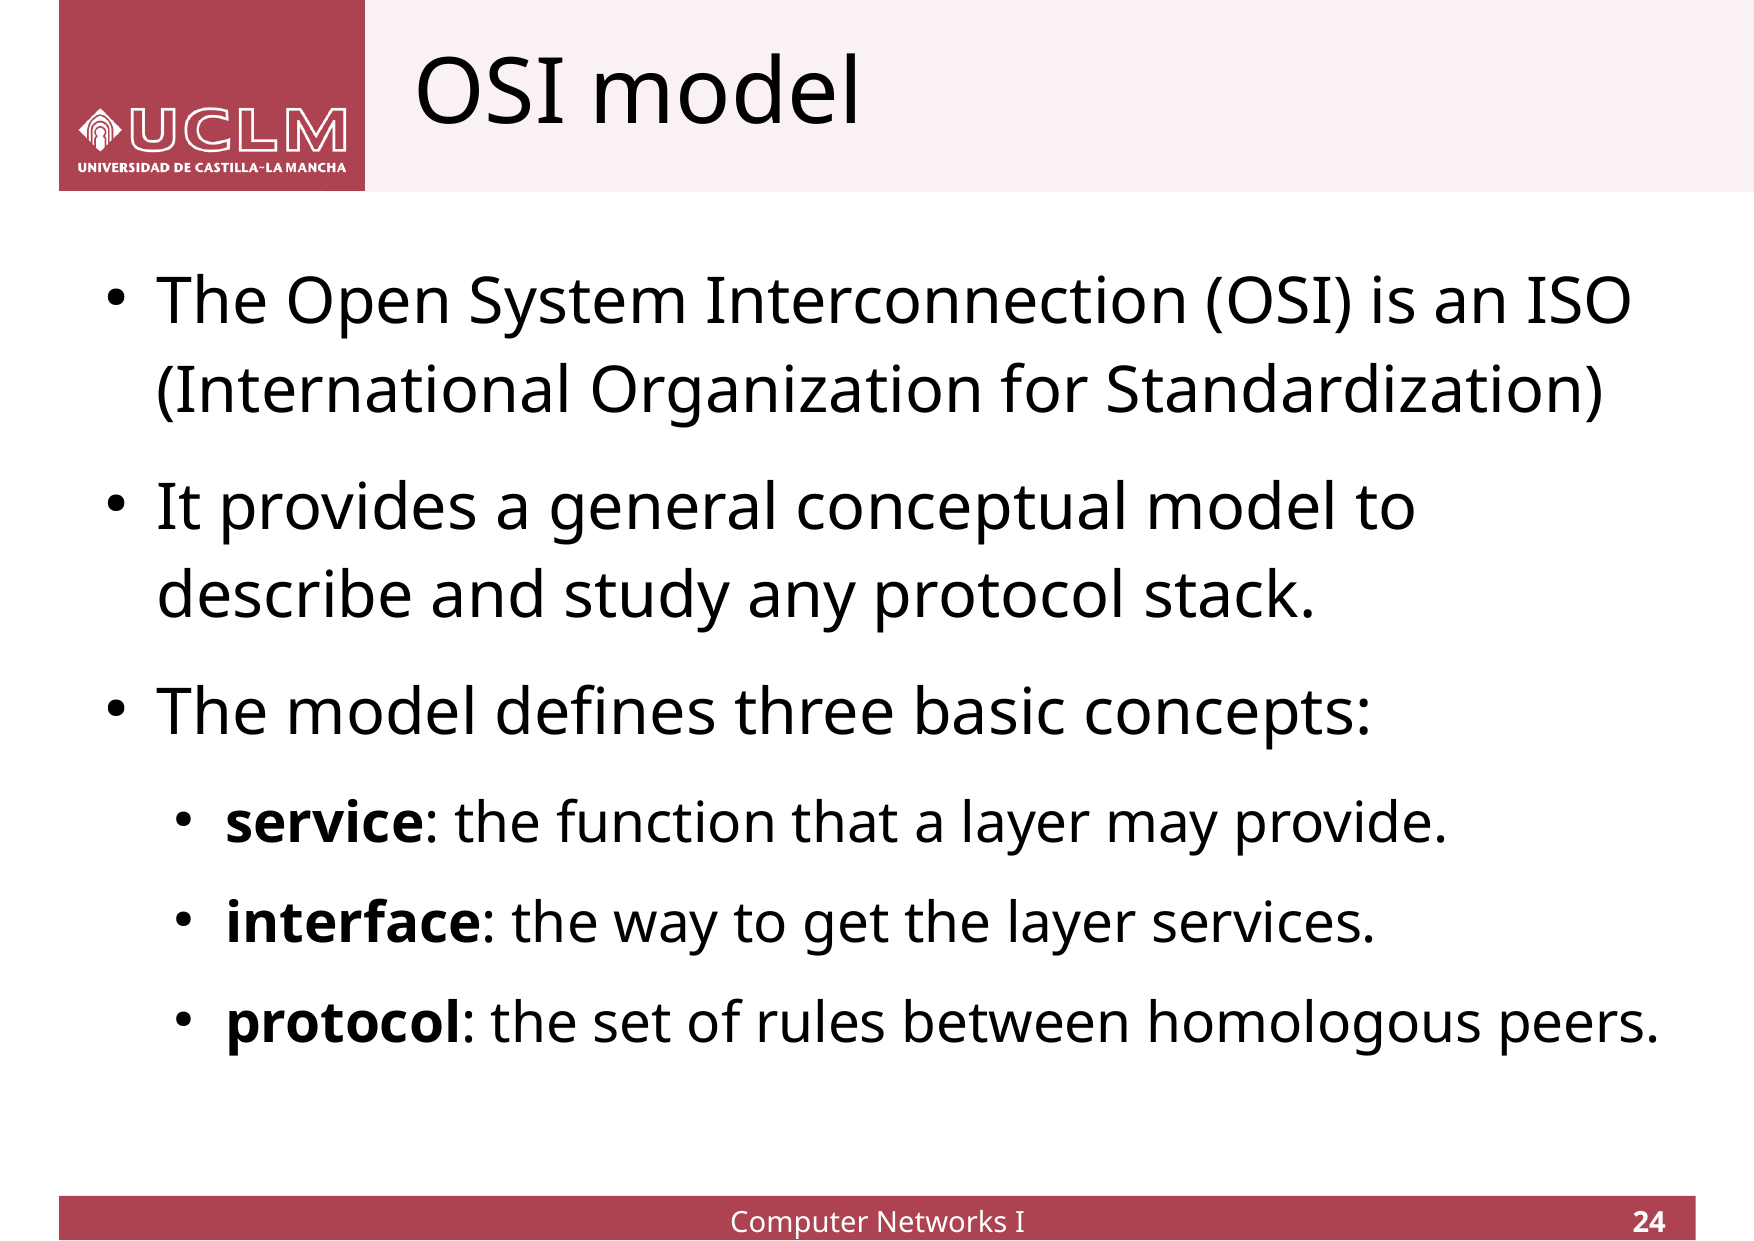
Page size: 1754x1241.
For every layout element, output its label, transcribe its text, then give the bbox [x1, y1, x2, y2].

picture [59, 0, 365, 191]
title OSI model [413, 0, 1667, 198]
list The Open System Interconnection (OSI) is an ISO (International Organization for Standardization) It provides a general conceptual model to describe and study any protocol stack. The model defines three basic concepts: service: the function that a layer may provide. interface: the way to get the layer services. protocol: the set of rules between homologous peers. [87, 254, 1667, 1074]
